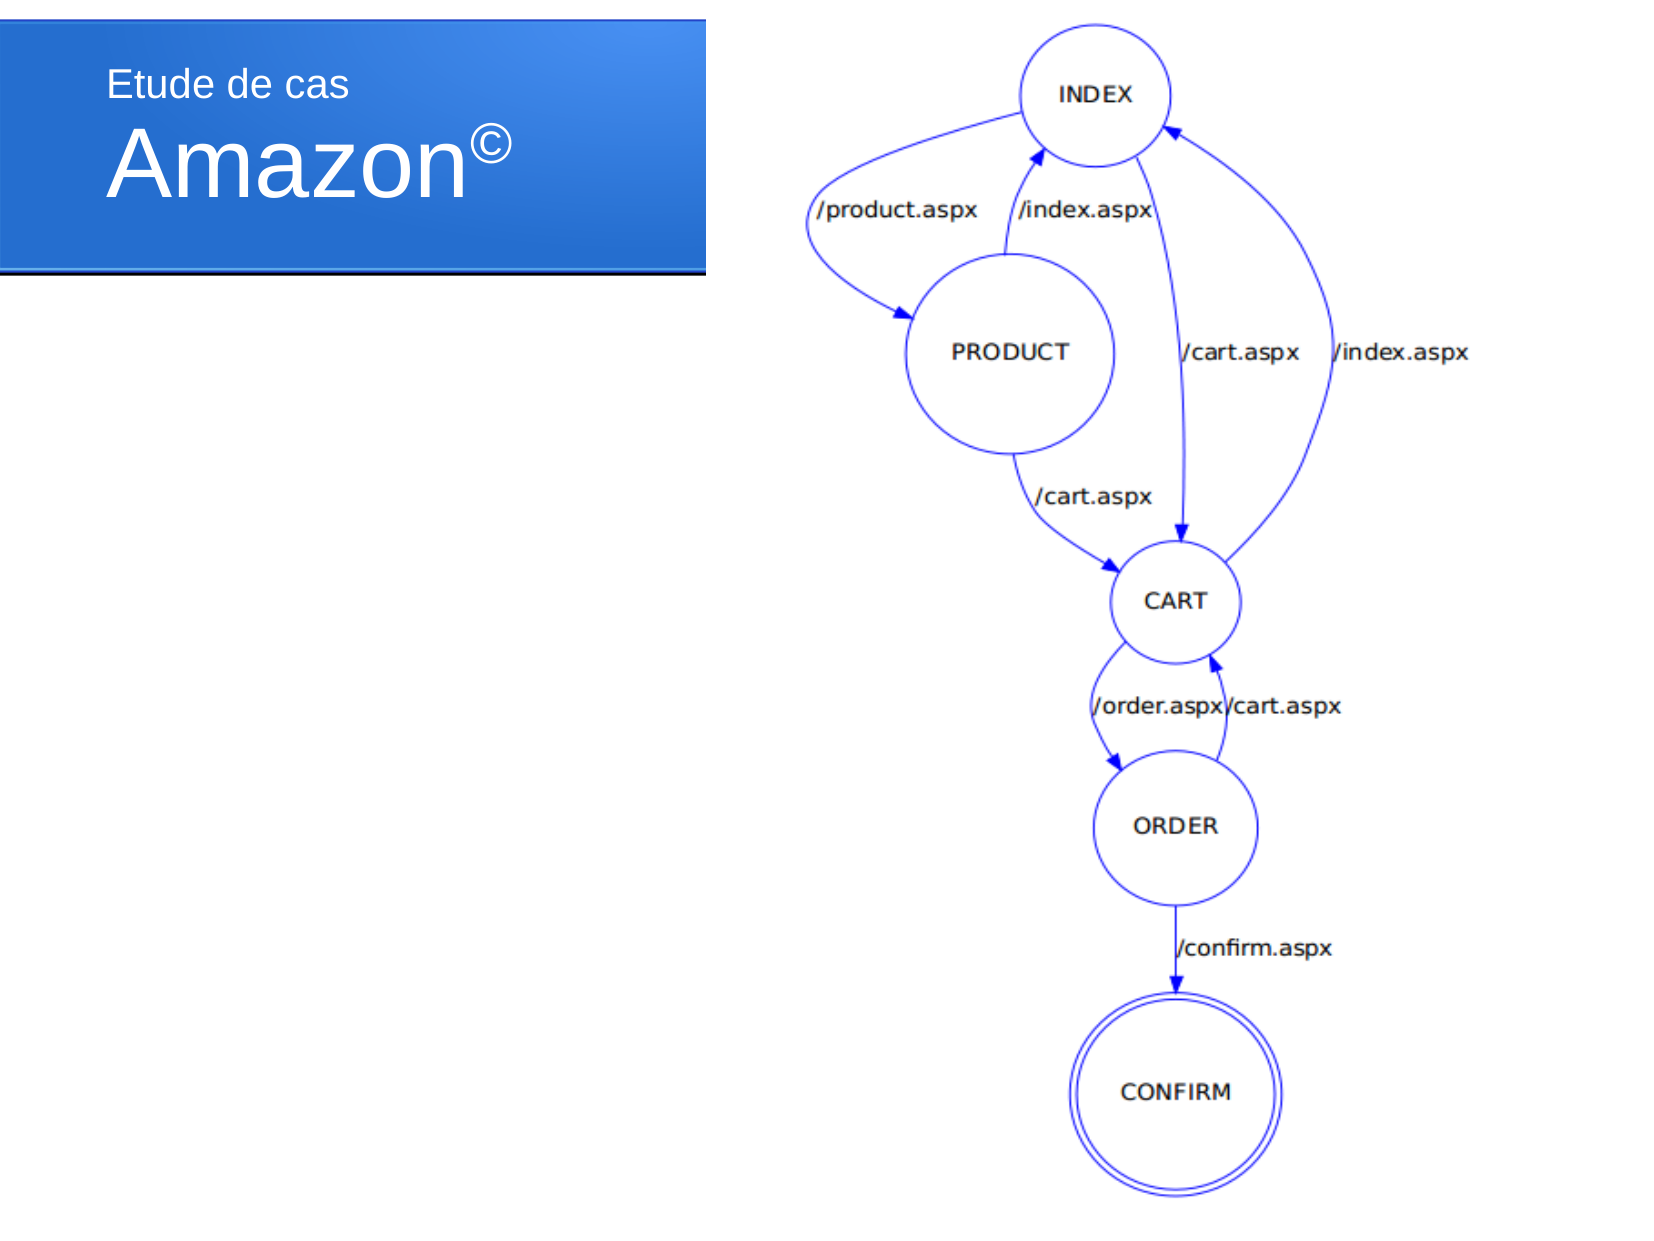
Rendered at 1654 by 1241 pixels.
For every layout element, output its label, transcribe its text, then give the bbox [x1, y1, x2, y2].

picture [706, 15, 1630, 1205]
text_box Etude de cas Amazon© [106, 59, 697, 221]
